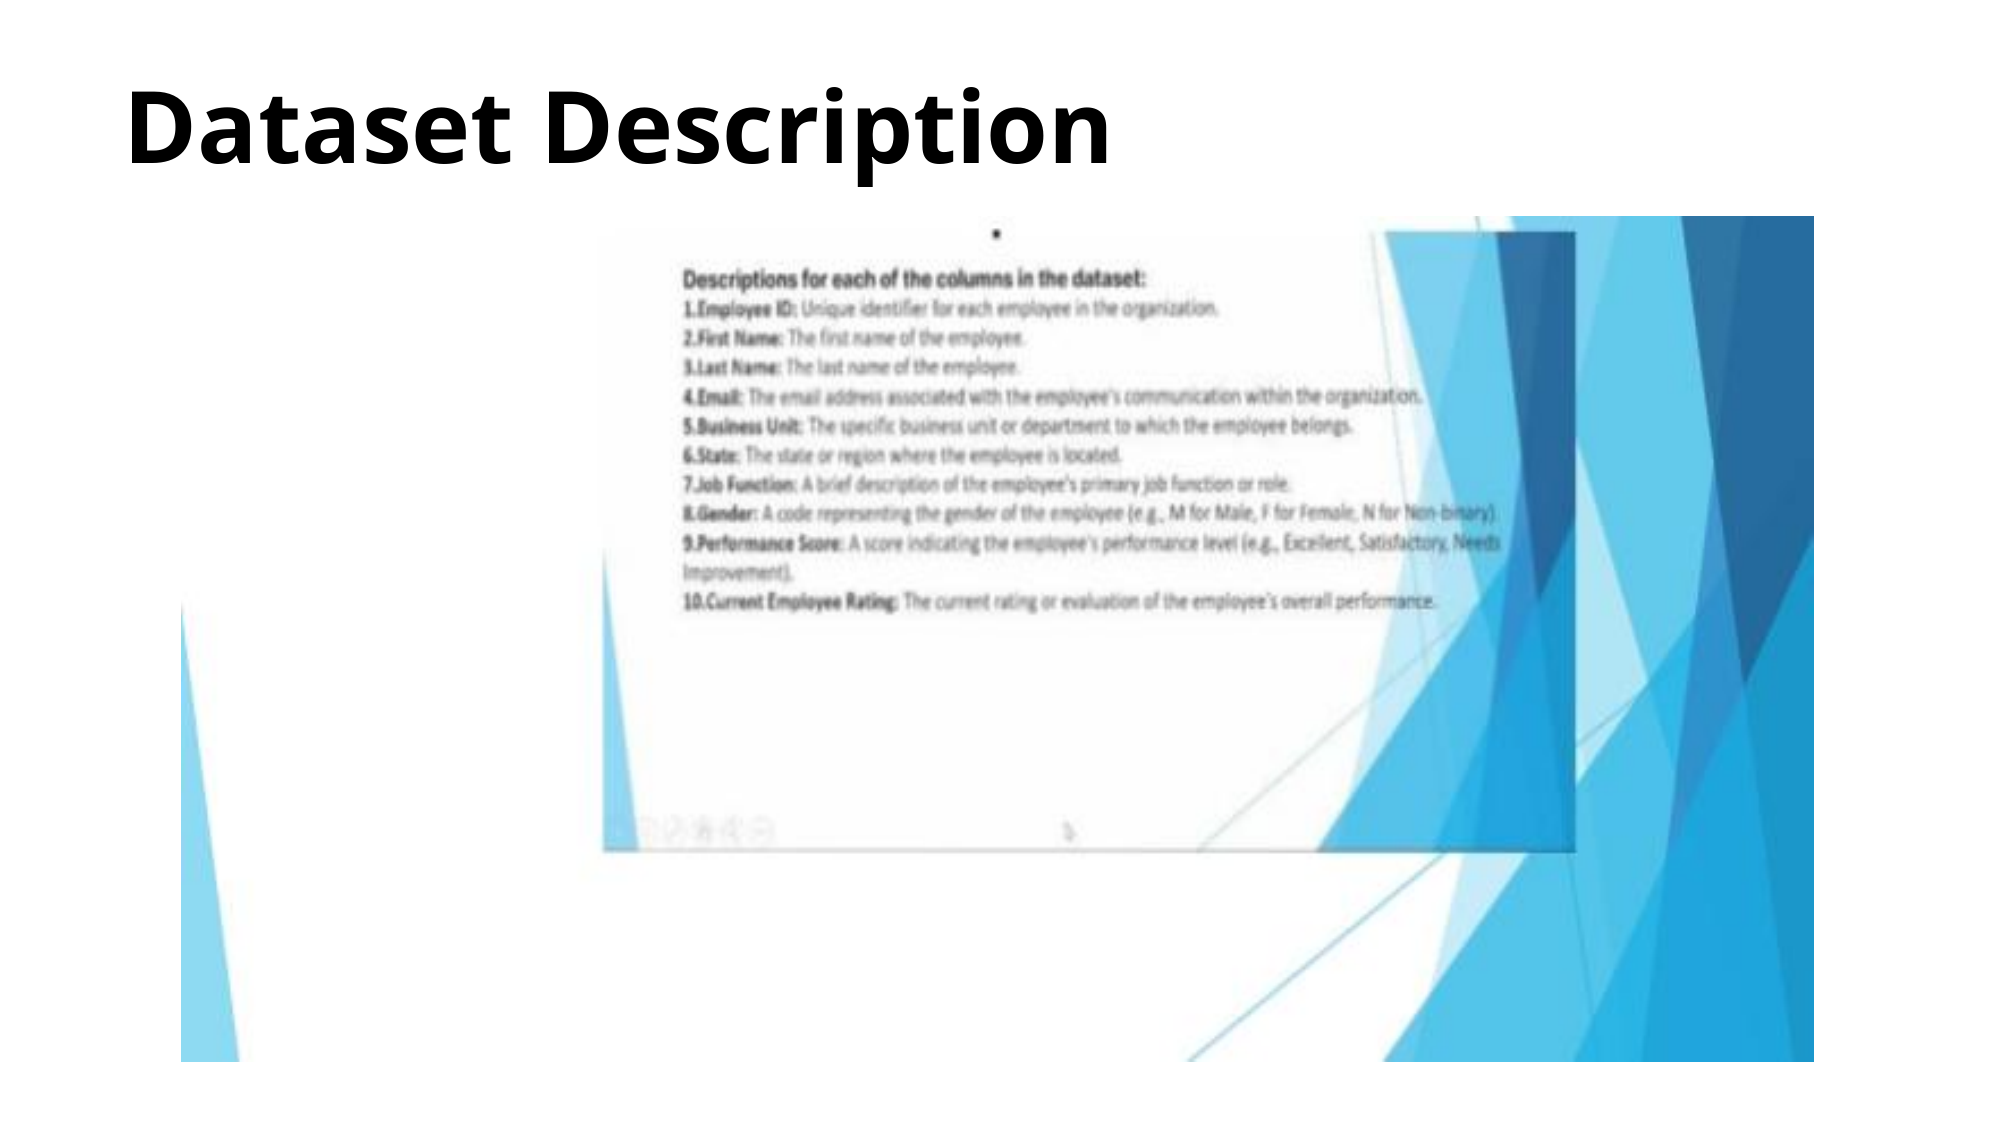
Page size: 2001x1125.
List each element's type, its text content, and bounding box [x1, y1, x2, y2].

picture [181, 216, 1814, 1062]
title Dataset Description [123, 63, 1877, 188]
